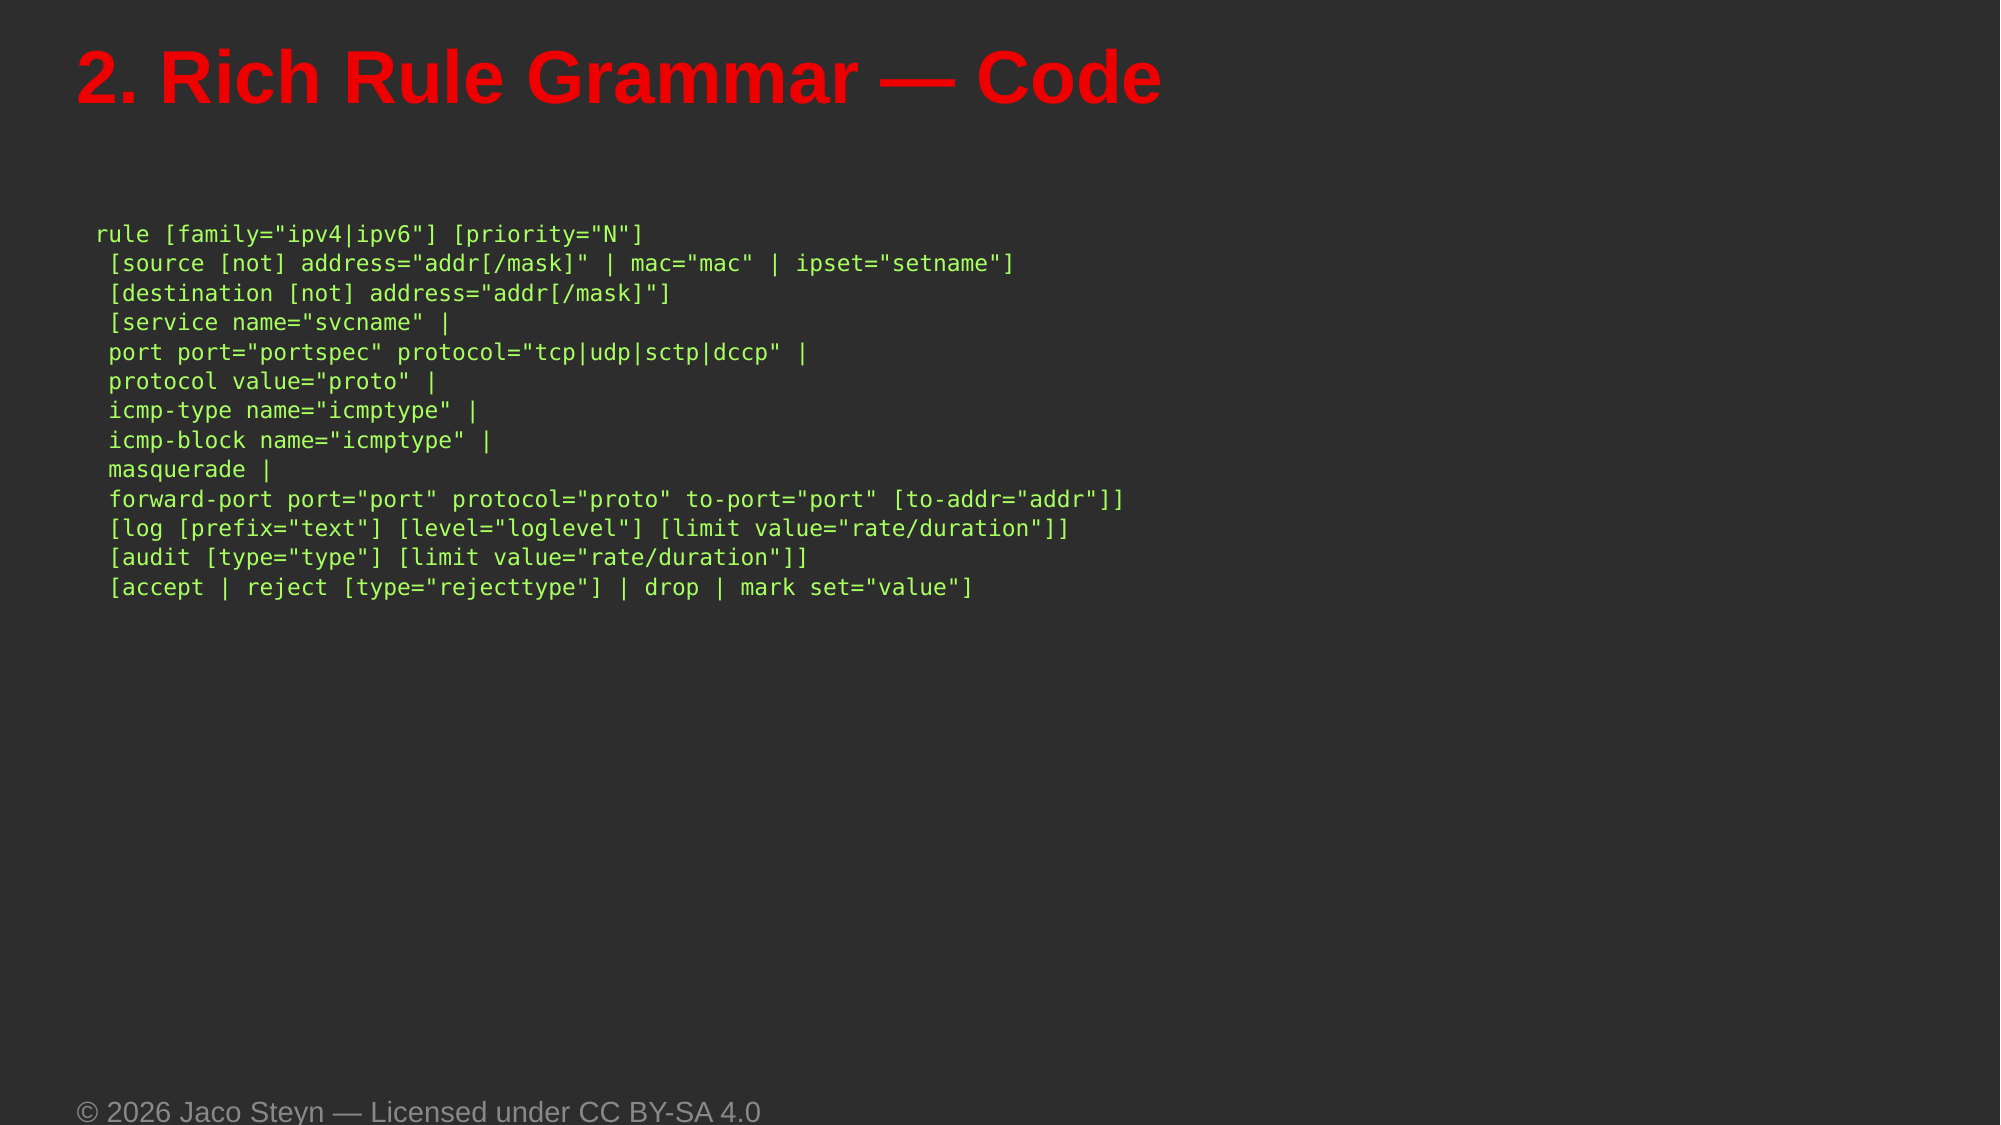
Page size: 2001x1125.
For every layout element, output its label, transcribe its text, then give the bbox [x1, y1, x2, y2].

text_box 2. Rich Rule Grammar — Code [59, 23, 1942, 178]
text_box © 2026 Jaco Steyn — Licensed under CC BY-SA 4.0 [59, 1083, 1942, 1120]
text_box rule [family="ipv4|ipv6"] [priority="N"] [source [not] address="addr[/mask]" | mac="mac" | ipset="setname"] [destination [not] address="addr[/mask]"] [service name="svcname" | port port="portspec" protocol="tcp|udp|sctp|dccp" | protocol value="proto" | icmp-type name="icmptype" | icmp-block name="icmptype" | masquerade | forward-port port="port" protocol="proto" to-port="port" [to-addr="addr"]] [log [prefix="text"] [level="loglevel"] [limit value="rate/duration"]] [audit [type="type"] [limit value="rate/duration"]] [accept | reject [type="rejecttype"] | drop | mark set="value"] [59, 194, 1942, 1052]
